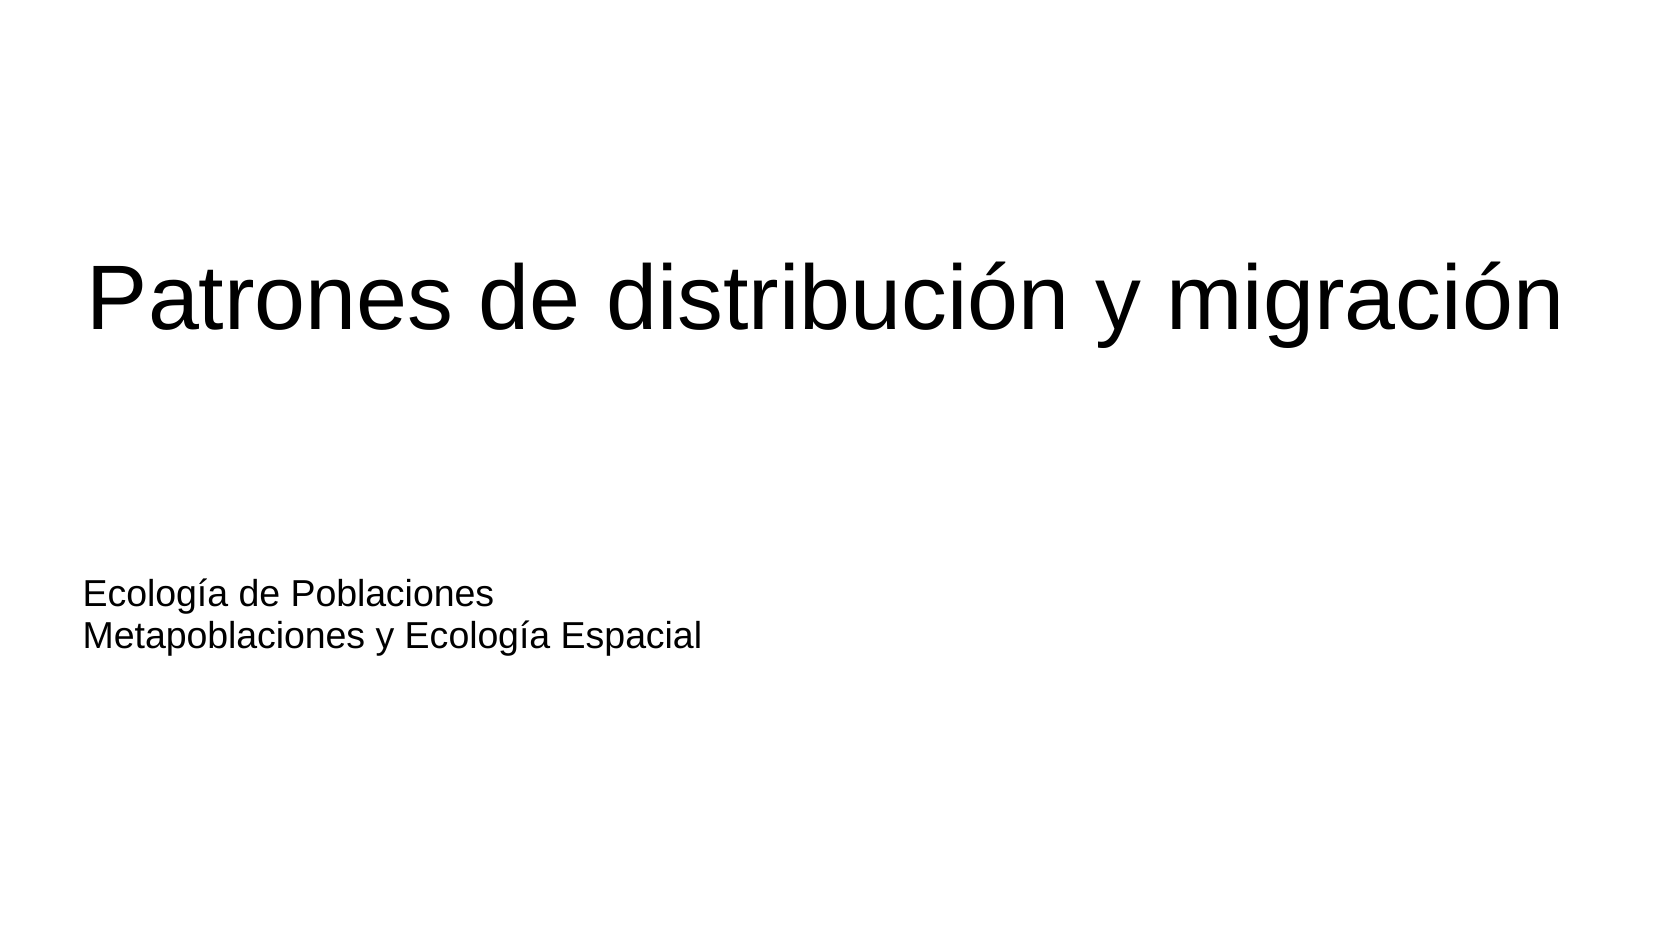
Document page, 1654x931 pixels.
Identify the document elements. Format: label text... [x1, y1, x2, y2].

subtitle Ecología de Poblaciones Metapoblaciones y Ecología Espacial [82, 472, 1571, 758]
title Patrones de distribución y migración [82, 220, 1571, 376]
